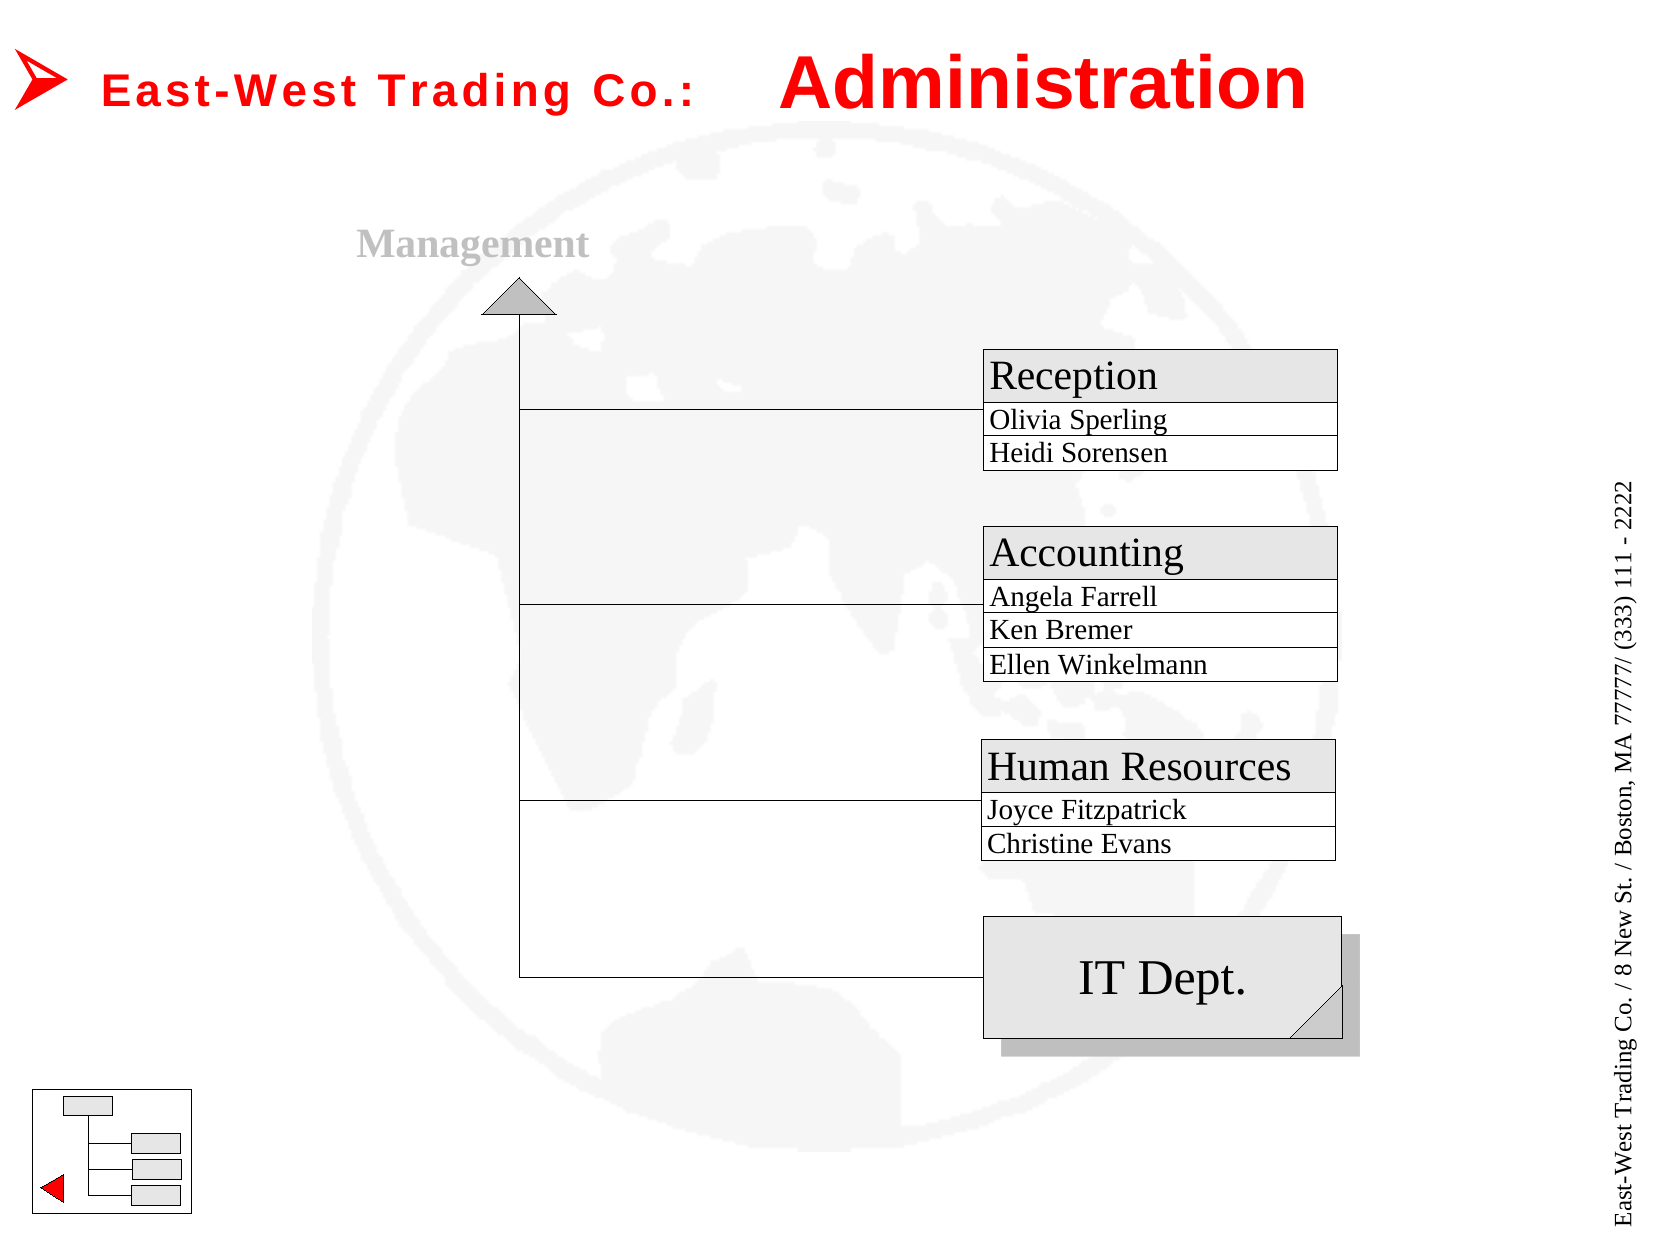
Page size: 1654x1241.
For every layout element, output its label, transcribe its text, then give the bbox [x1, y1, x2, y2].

text_box Human Resources [981, 739, 1336, 792]
text_box Ken Bremer [983, 612, 1338, 647]
text_box [481, 277, 557, 315]
text_box Joyce Fitzpatrick [981, 792, 1336, 826]
text_box Reception [983, 349, 1338, 402]
text_box Accounting [983, 526, 1338, 579]
text_box Administration [778, 40, 1354, 125]
text_box Ellen Winkelmann [983, 647, 1338, 682]
text_box Heidi Sorensen [983, 435, 1338, 471]
text_box [1289, 985, 1343, 1039]
picture [312, 121, 1342, 1152]
text_box Angela Farrell [983, 579, 1338, 612]
text_box Christine Evans [981, 826, 1336, 861]
text_box IT Dept. [983, 916, 1342, 1039]
text_box Olivia Sperling [983, 402, 1338, 435]
text_box Management [356, 213, 667, 273]
